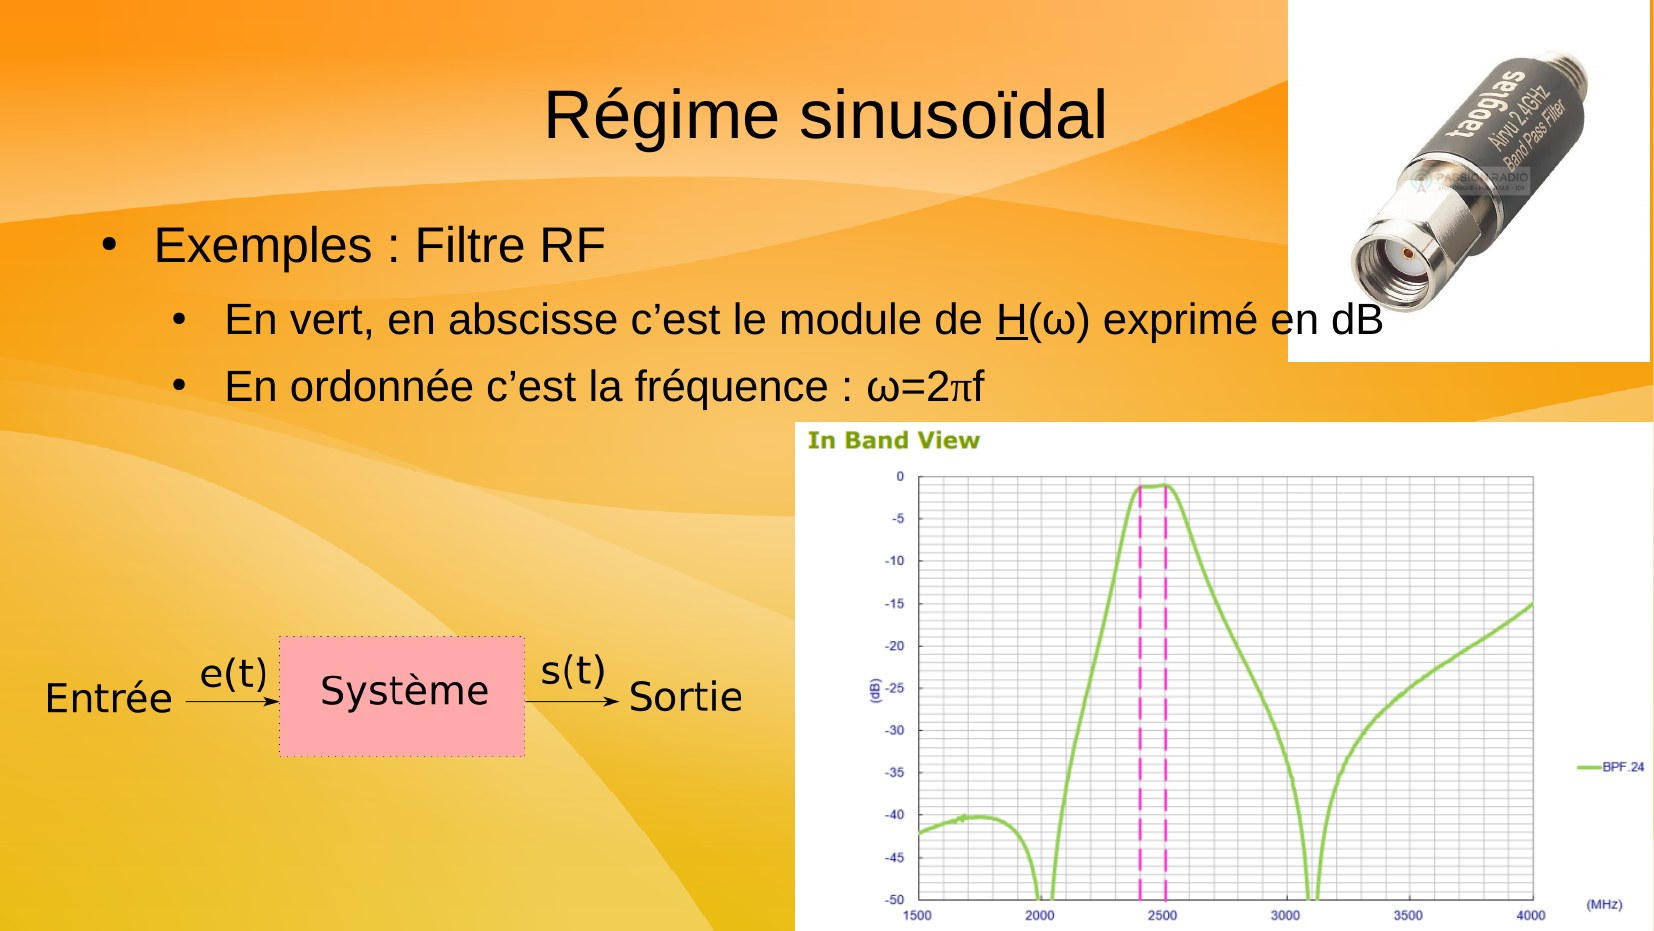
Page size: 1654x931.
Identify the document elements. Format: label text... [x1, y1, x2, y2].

list Exemples : Filtre RF En vert, en abscisse c’est le module de H(ω) exprimé en dB En ordonnée c’est la fréquence : ω=2πf [82, 217, 1571, 758]
picture [0, 0, 1654, 931]
title Régime sinusoïdal [82, 37, 1288, 193]
